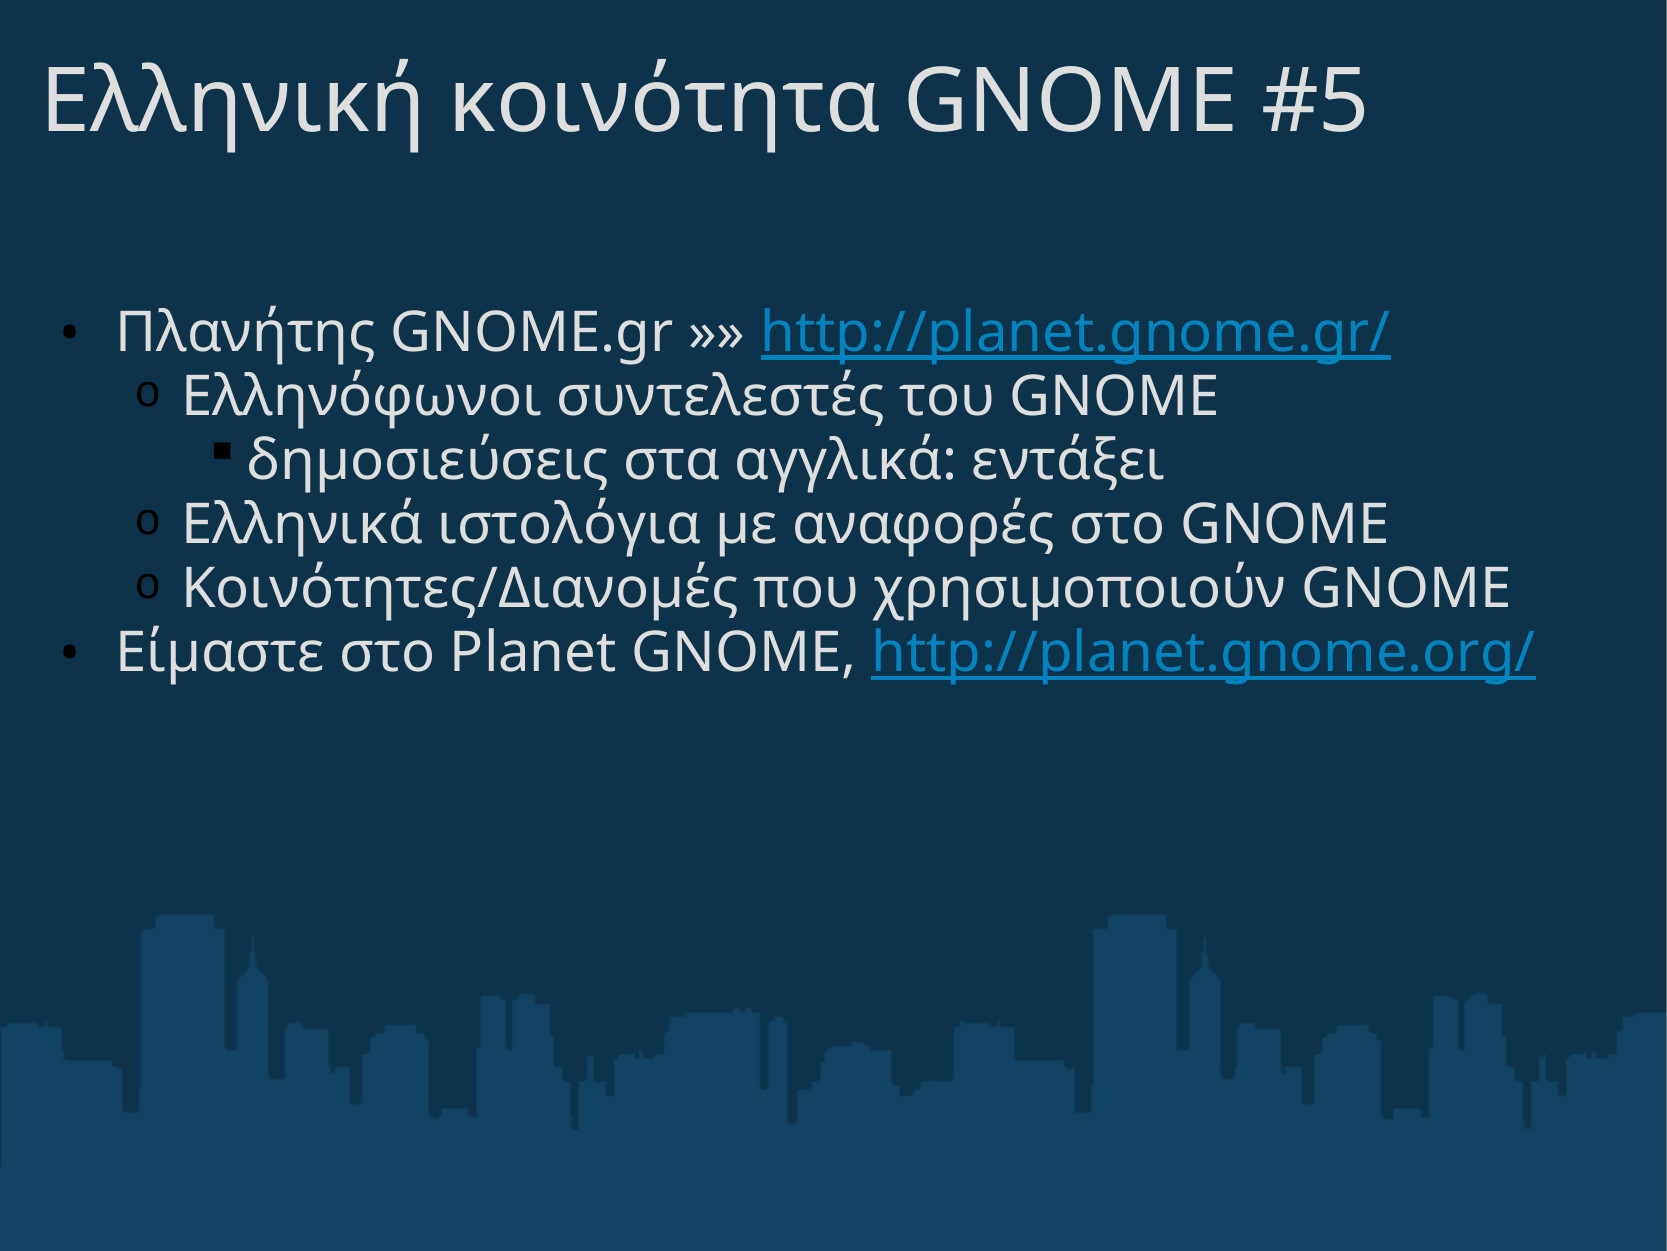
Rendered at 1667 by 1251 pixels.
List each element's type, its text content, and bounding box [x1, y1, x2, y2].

title Ελληνική κοινότητα GNOME #5 [40, 50, 1627, 201]
picture [0, 0, 1667, 1251]
list Πλανήτης GNOME.gr »» http://planet.gnome.gr/ Ελληνόφωνοι συντελεστές του GNOME δημοσιεύσεις στα αγγλικά: εντάξει Ελληνικά ιστολόγια με αναφορές στο GNOME Κοινότητες/Διανομές που χρησιμοποιούν GNOME Είμαστε στο Planet GNOME, http://planet.gnome.org/ [40, 300, 1627, 1201]
